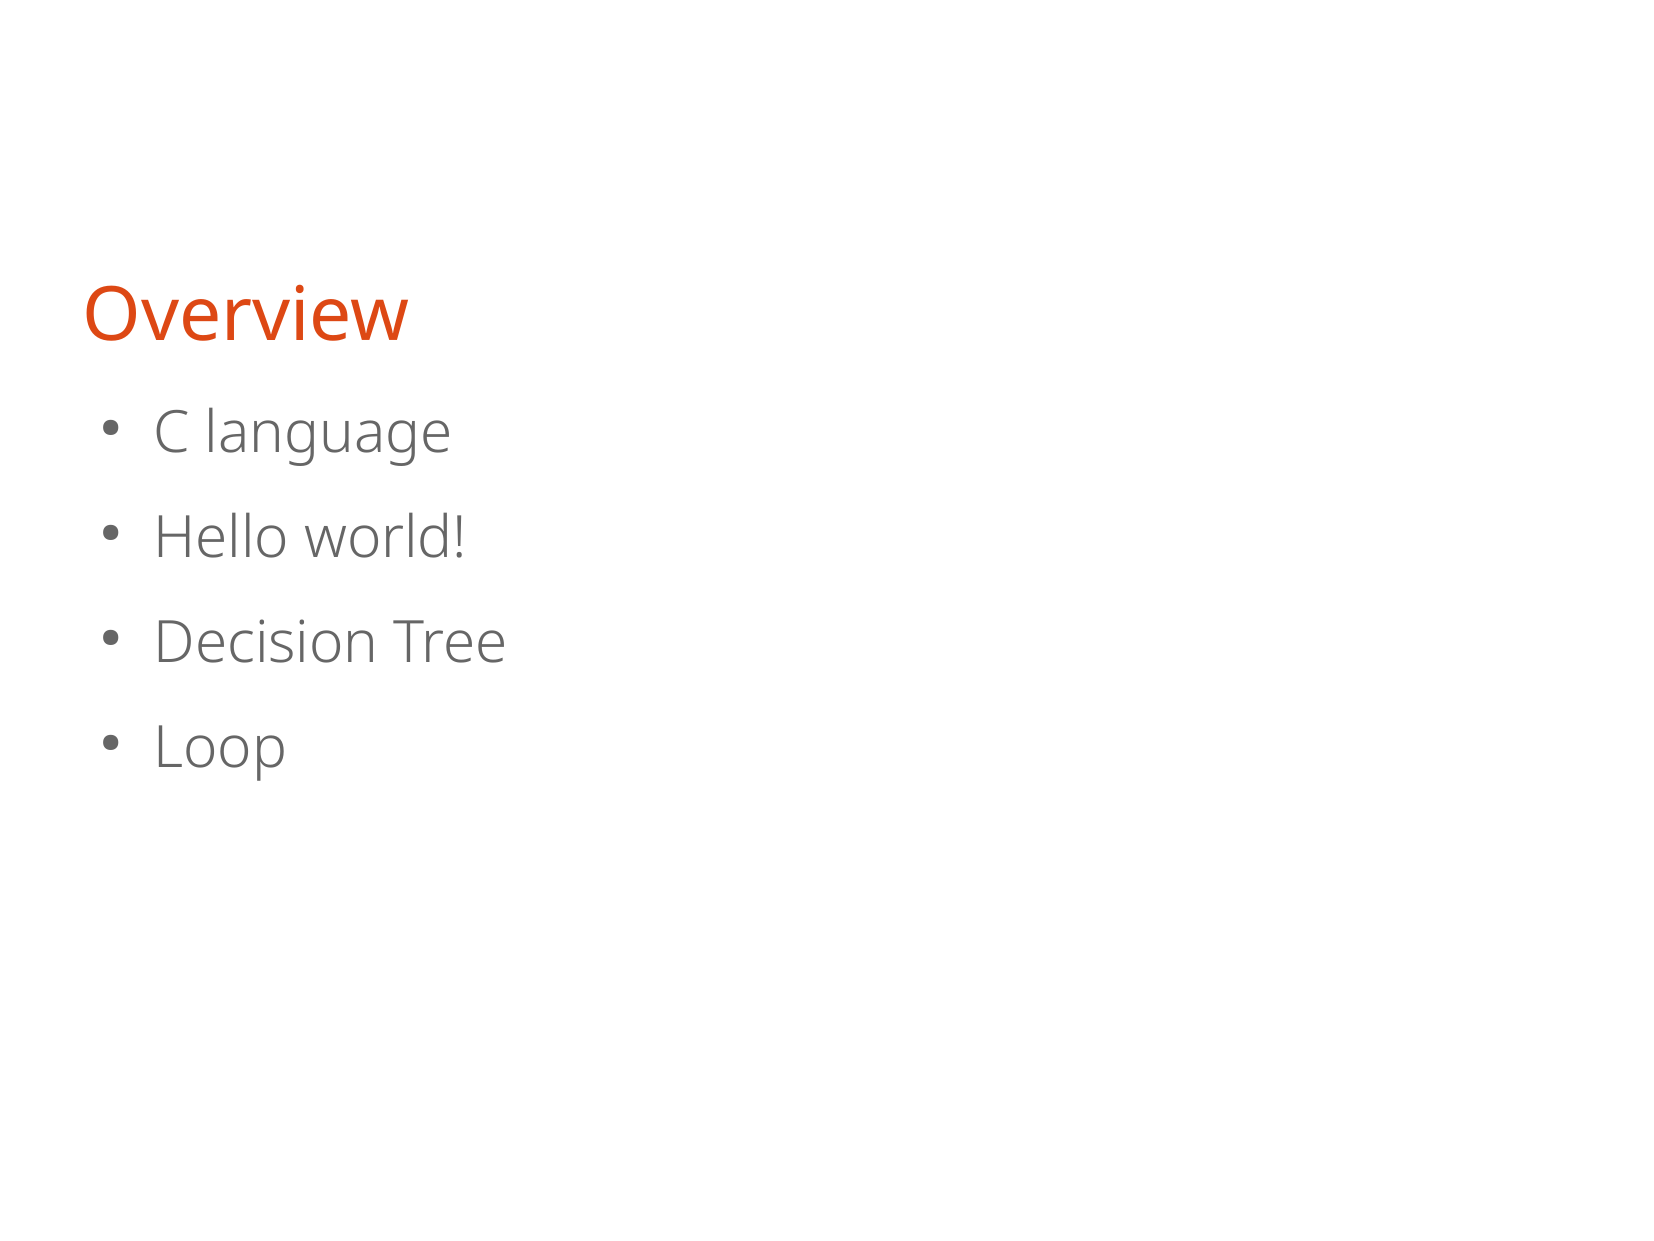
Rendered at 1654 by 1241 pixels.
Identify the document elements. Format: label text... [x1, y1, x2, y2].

title Overview [82, 248, 1571, 375]
list C language Hello world! Decision Tree Loop [82, 389, 1571, 1010]
